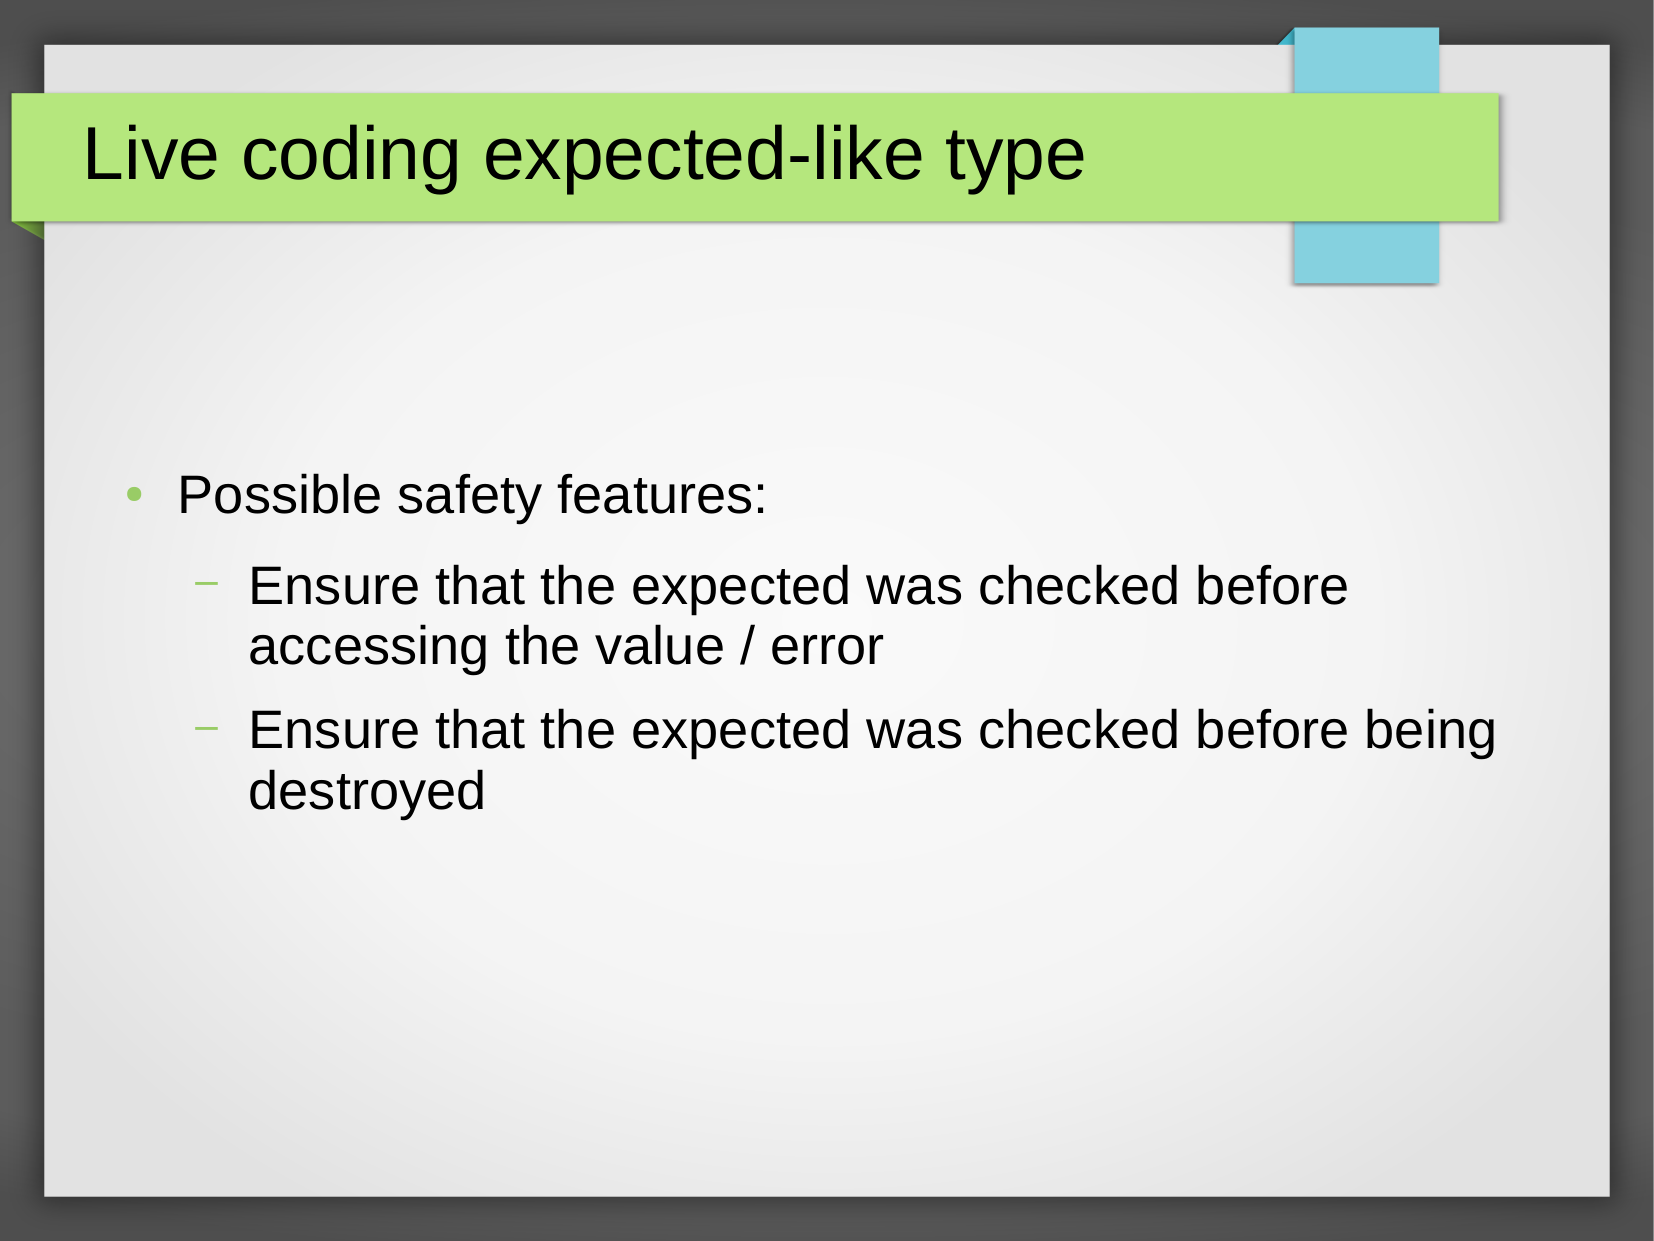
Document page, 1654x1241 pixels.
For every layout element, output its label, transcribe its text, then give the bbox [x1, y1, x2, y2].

picture [0, 0, 1654, 1241]
title Live coding expected-like type [82, 94, 1264, 213]
list Possible safety features: Ensure that the expected was checked before accessing the value / error Ensure that the expected was checked before being destroyed [106, 465, 1547, 1111]
